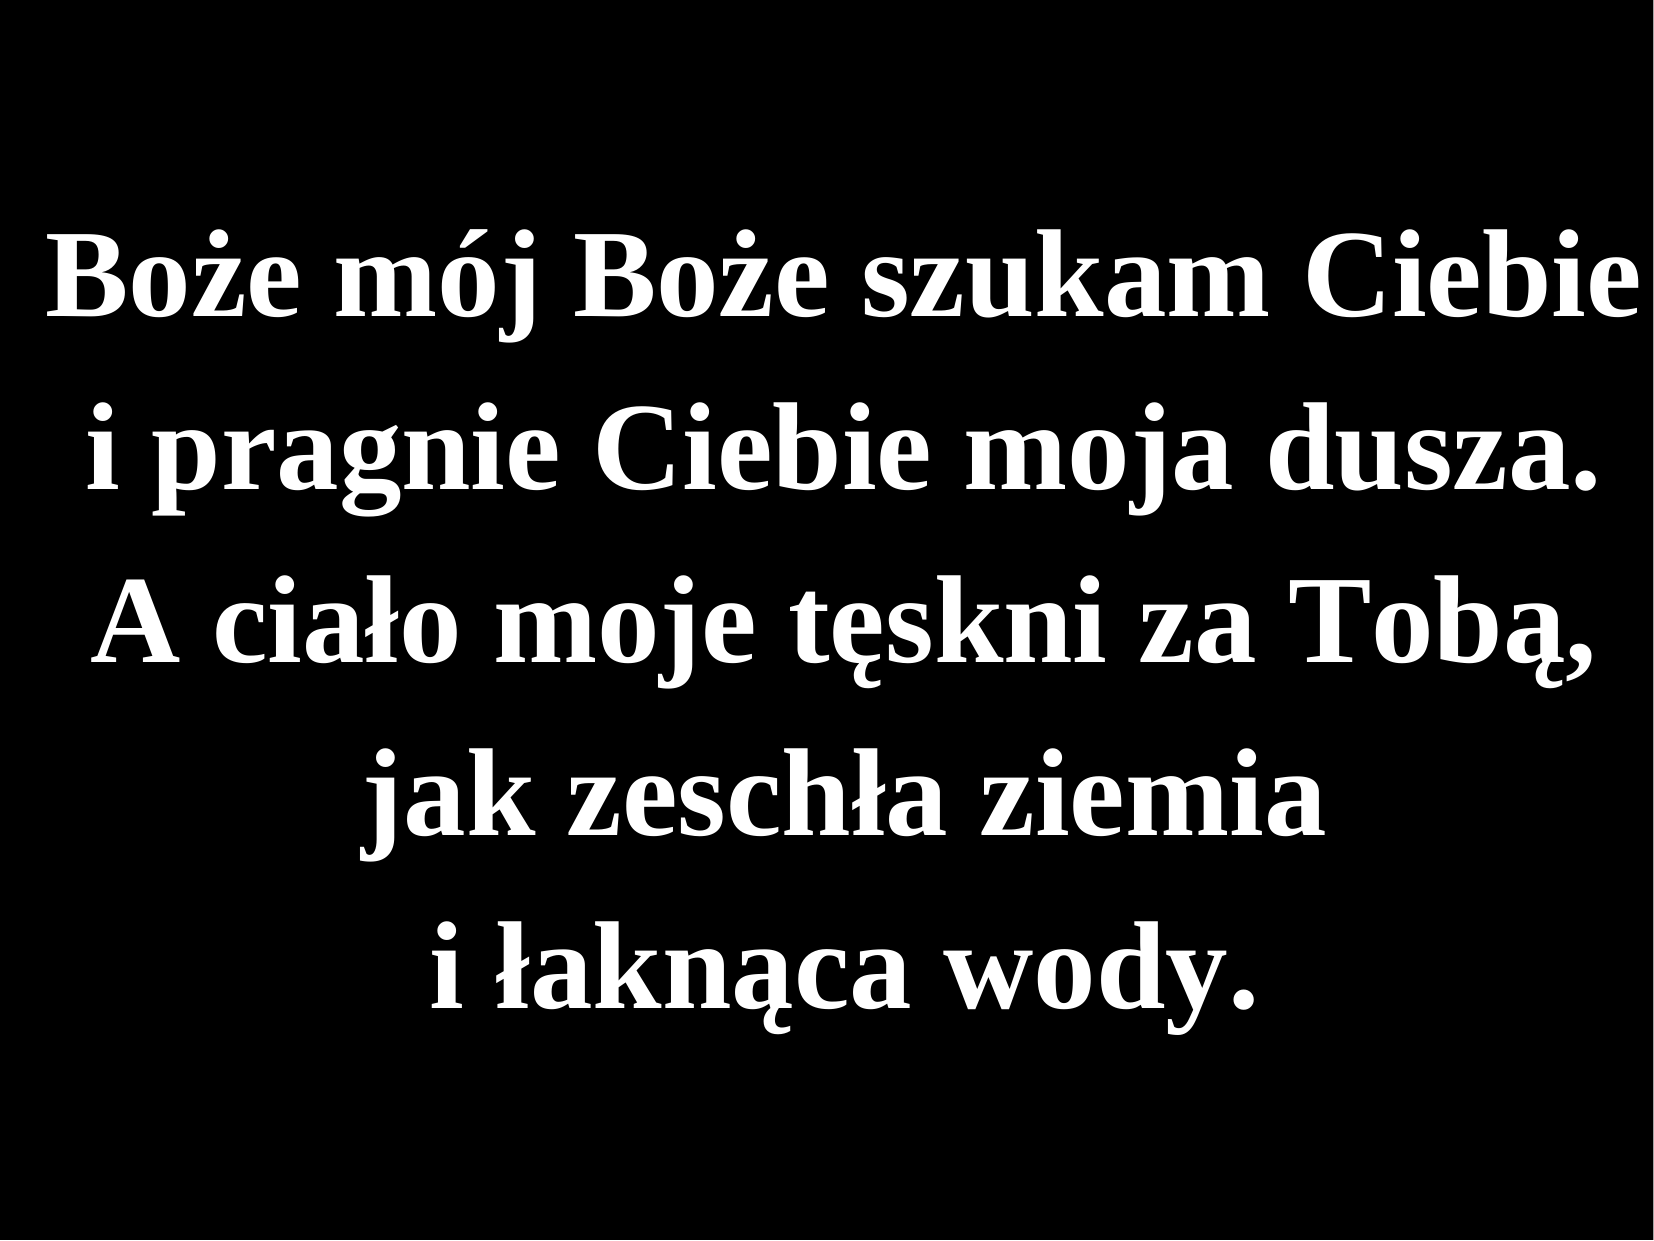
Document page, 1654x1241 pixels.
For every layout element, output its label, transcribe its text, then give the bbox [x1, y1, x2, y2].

subtitle Boże mój Boże szukam Ciebie ppp i pragnie Ciebie moja dusza. ppp A ciało moje tęskni za Tobą, ppp jak zeschła ziemia ppp i łaknąca wody. [0, 0, 1654, 1241]
